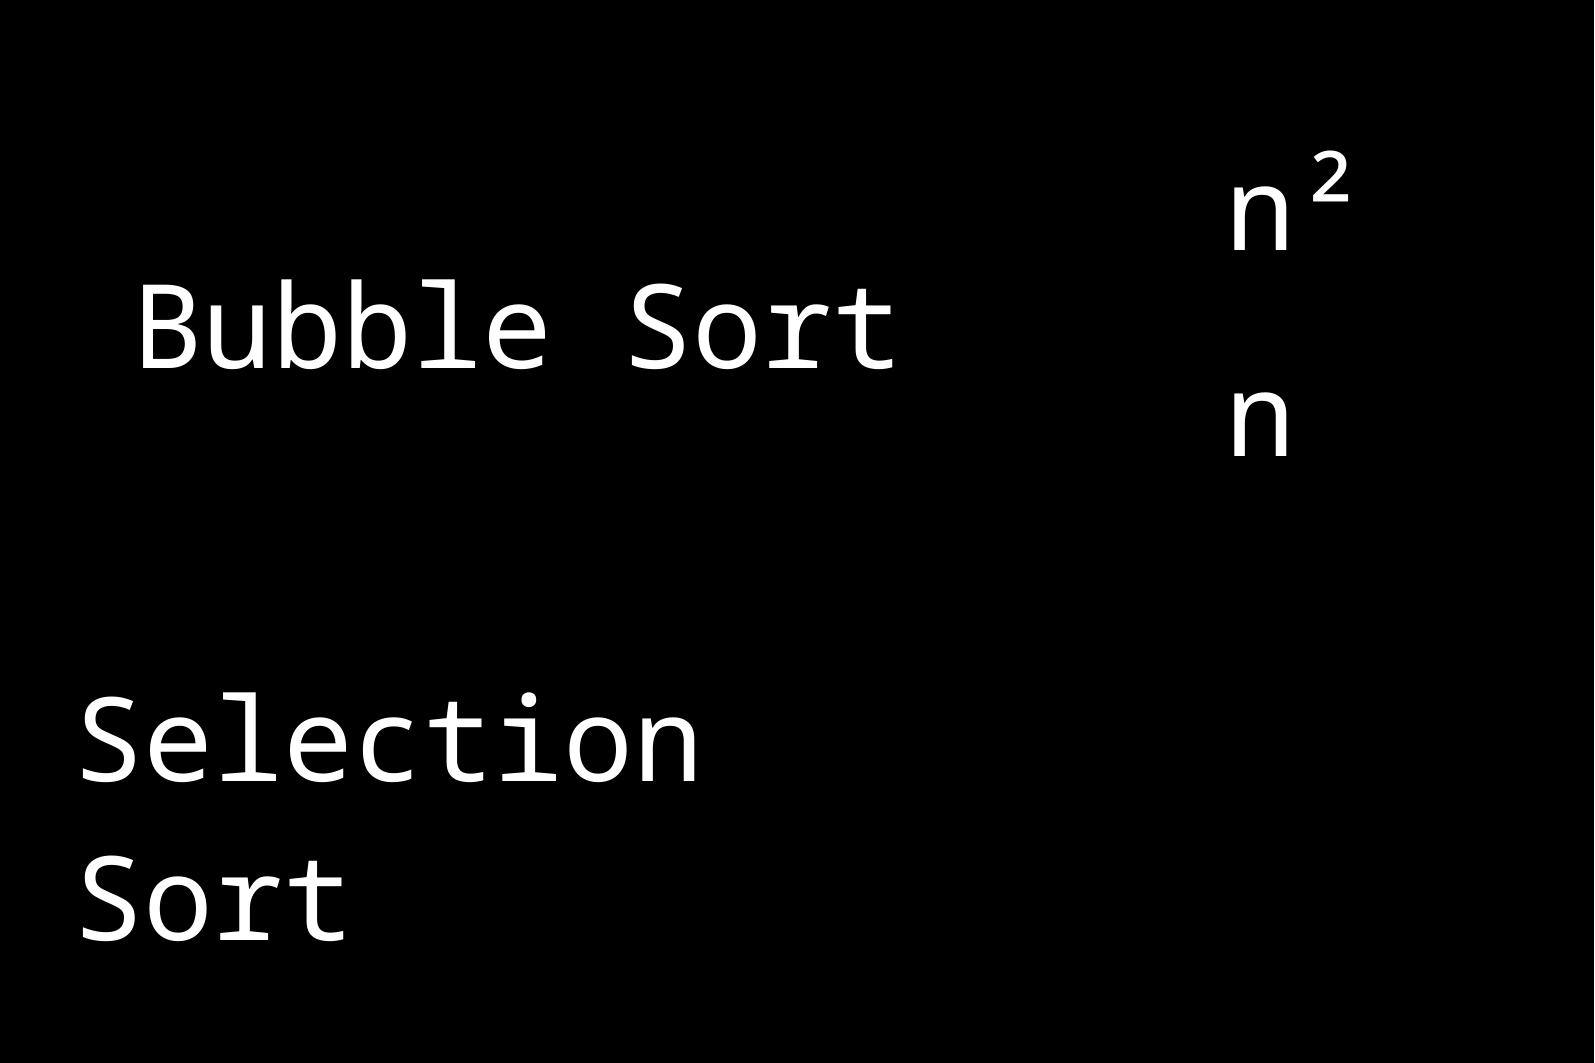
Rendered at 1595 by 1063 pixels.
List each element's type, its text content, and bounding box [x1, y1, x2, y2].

text_box n [1210, 324, 1595, 532]
text_box Bubble Sort [118, 236, 945, 414]
text_box n² [1210, 118, 1595, 324]
text_box Selection Sort [59, 649, 1034, 827]
